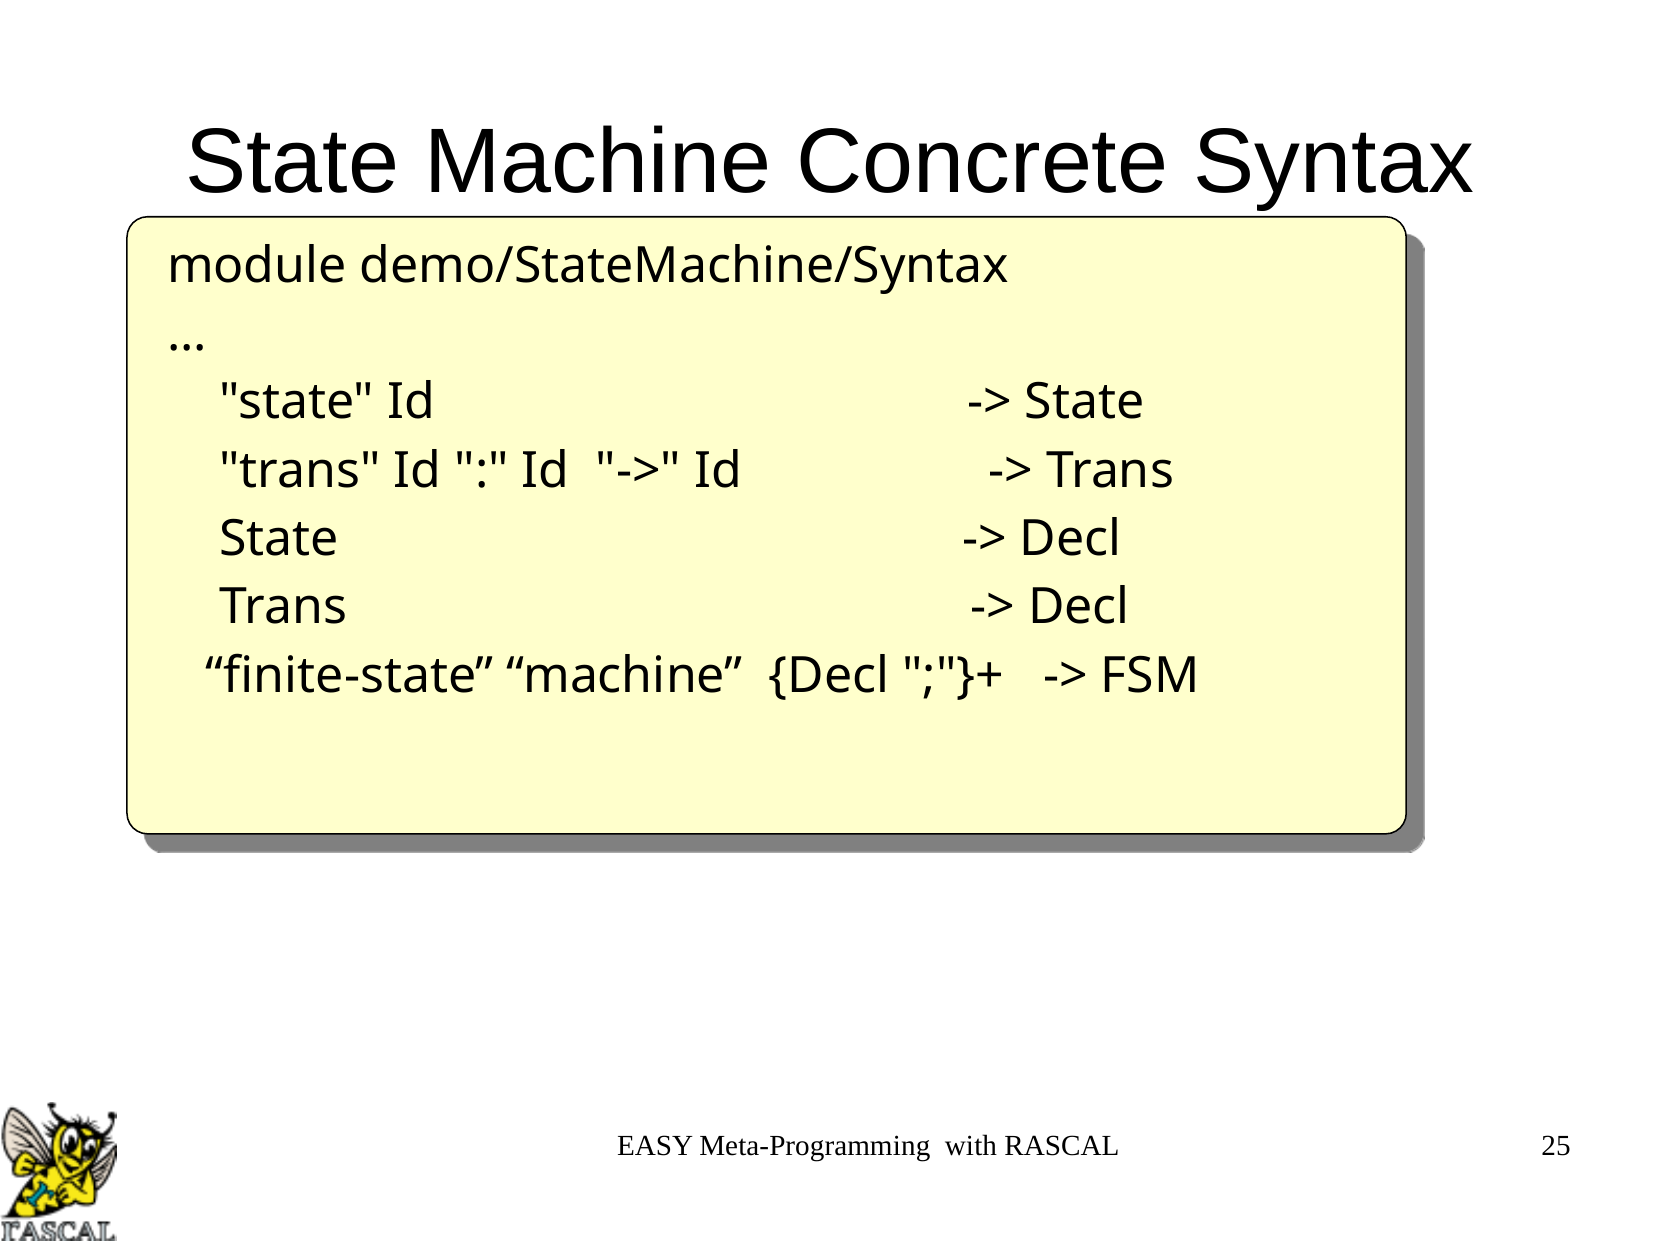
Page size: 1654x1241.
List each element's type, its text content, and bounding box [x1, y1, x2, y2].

text_box module demo/StateMachine/Syntax ... "state" Id -> State "trans" Id ":" Id "->" Id -> Trans State -> Decl Trans -> Decl “finite-state” “machine” {Decl ";"}+ -> FSM [152, 221, 1598, 951]
title State Machine Concrete Syntax [86, 64, 1575, 257]
picture [0, 1102, 117, 1241]
text_box [126, 216, 1398, 834]
